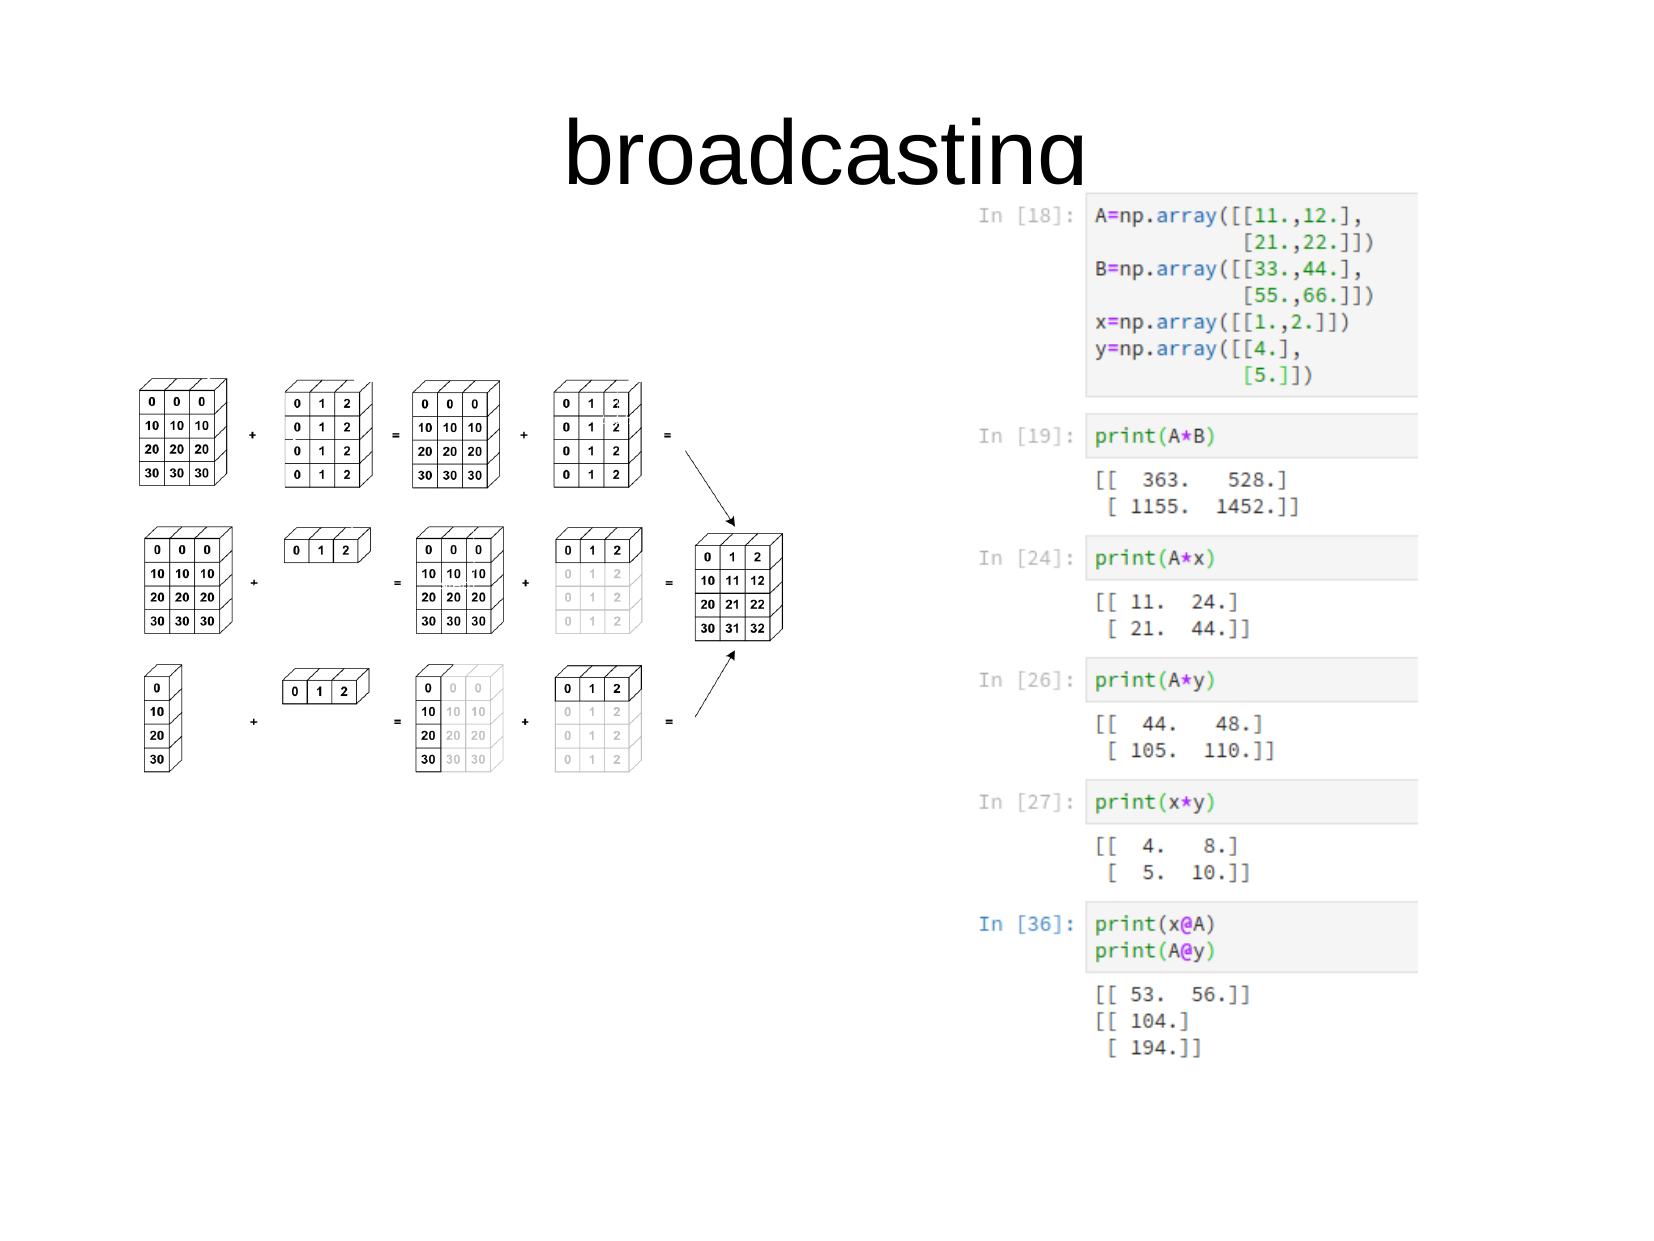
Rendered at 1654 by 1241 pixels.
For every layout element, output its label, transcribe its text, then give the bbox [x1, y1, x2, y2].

picture [954, 185, 1418, 1075]
title broadcasting [82, 49, 1571, 257]
picture [94, 318, 795, 827]
